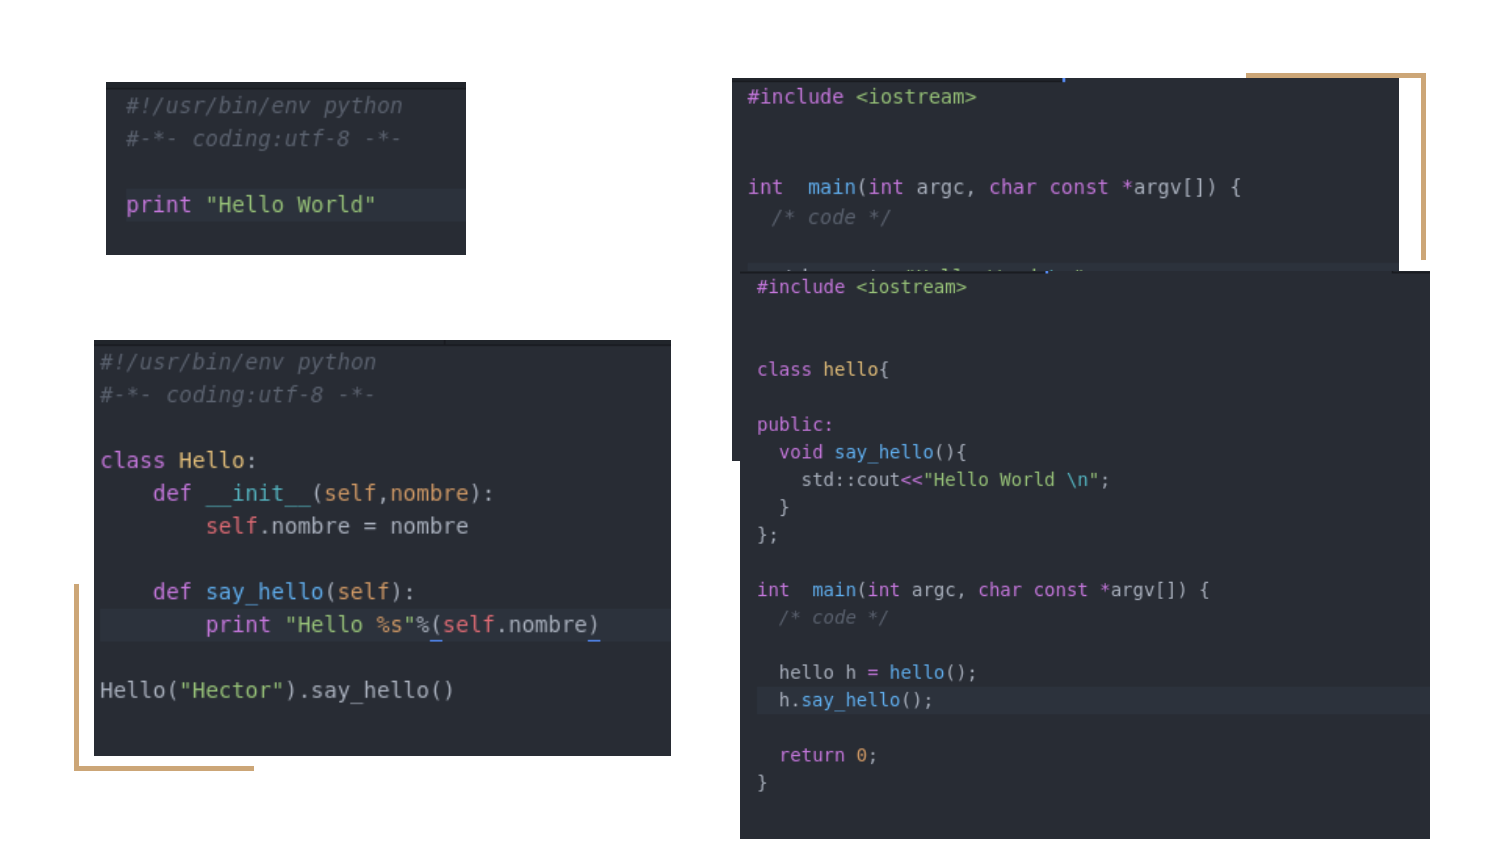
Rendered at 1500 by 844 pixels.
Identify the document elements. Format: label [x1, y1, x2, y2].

picture [732, 78, 1430, 839]
picture [94, 340, 671, 756]
picture [106, 82, 466, 255]
